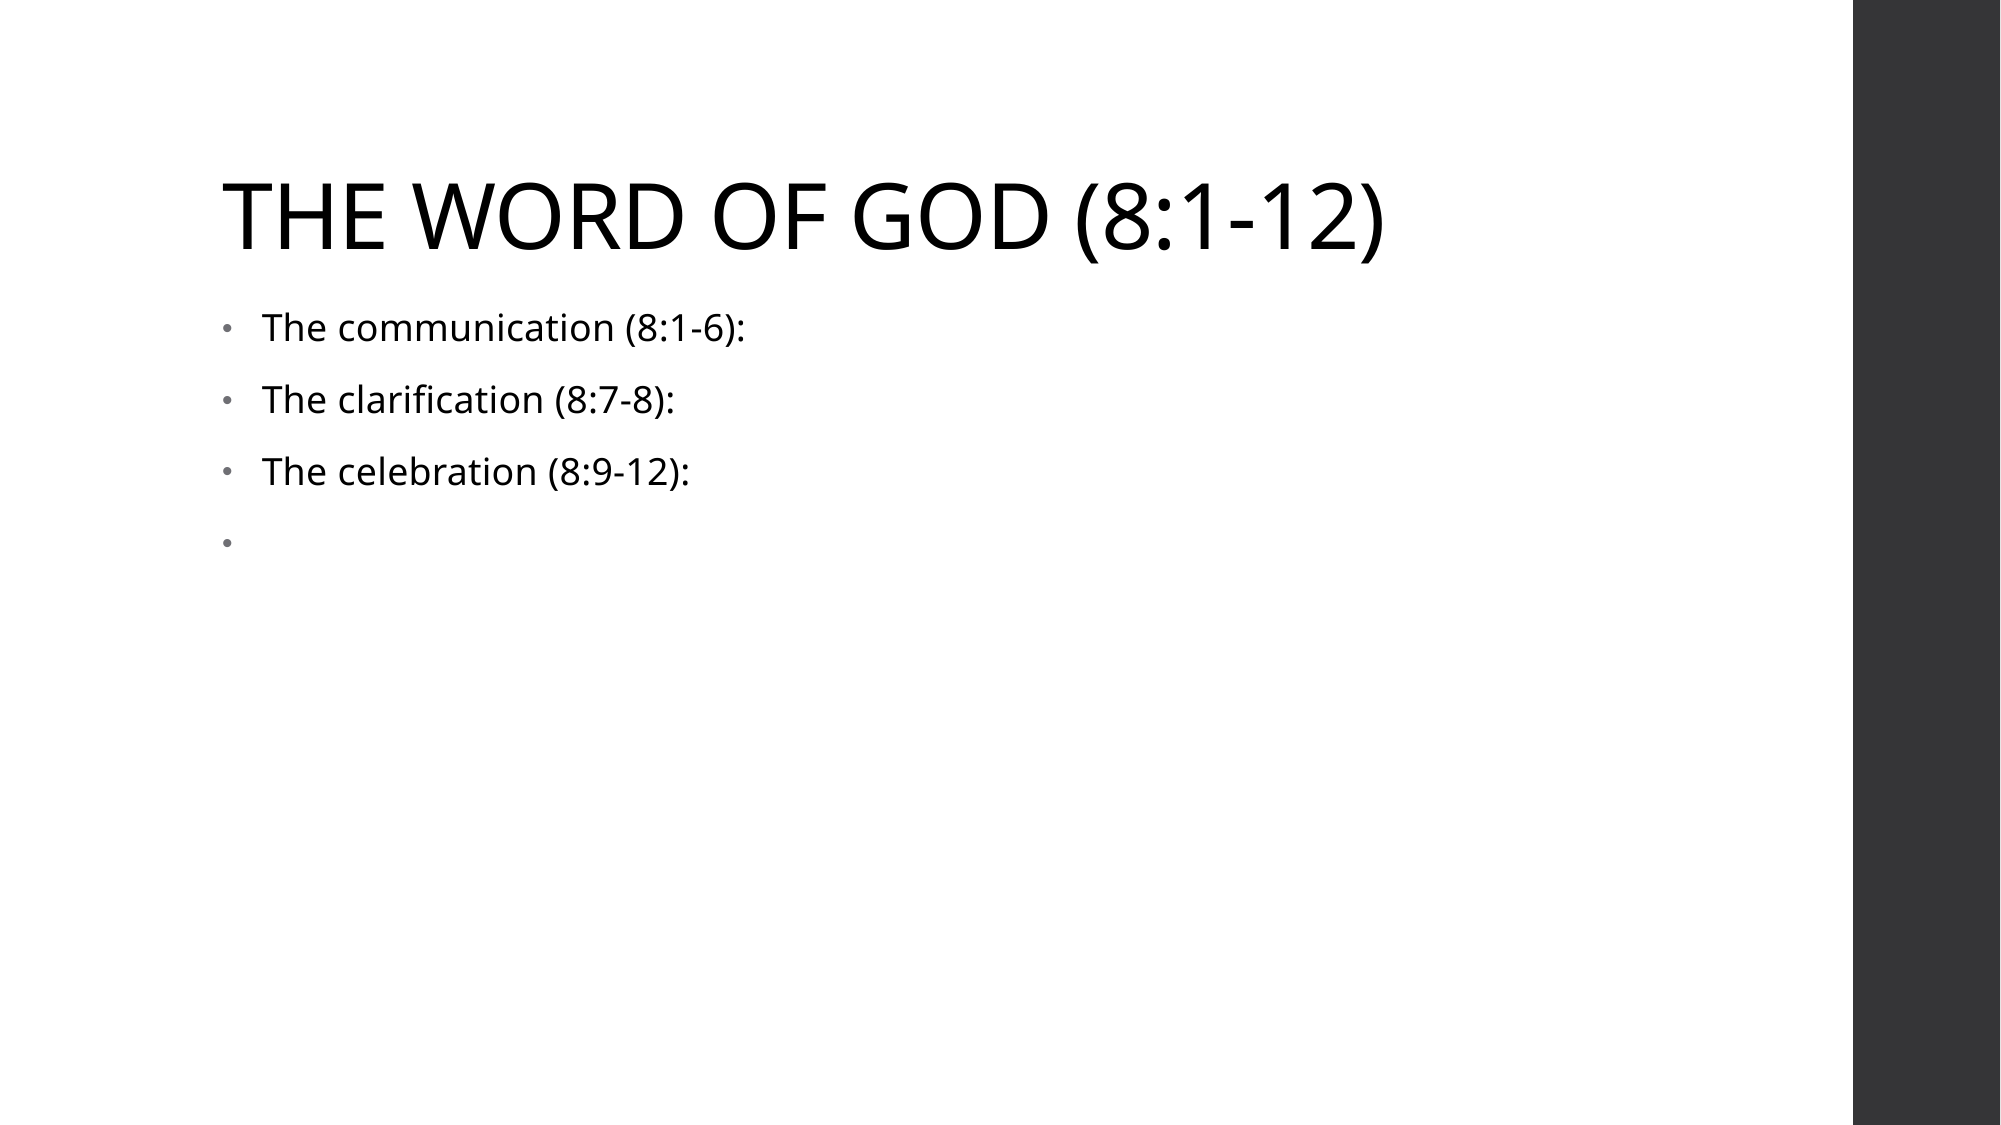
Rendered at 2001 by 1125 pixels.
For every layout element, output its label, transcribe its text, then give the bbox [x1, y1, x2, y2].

list The communication (8:1-6): The clarification (8:7-8): The celebration (8:9-12): [206, 299, 1617, 1014]
title THE WORD OF GOD (8:1-12) [206, 60, 1797, 278]
